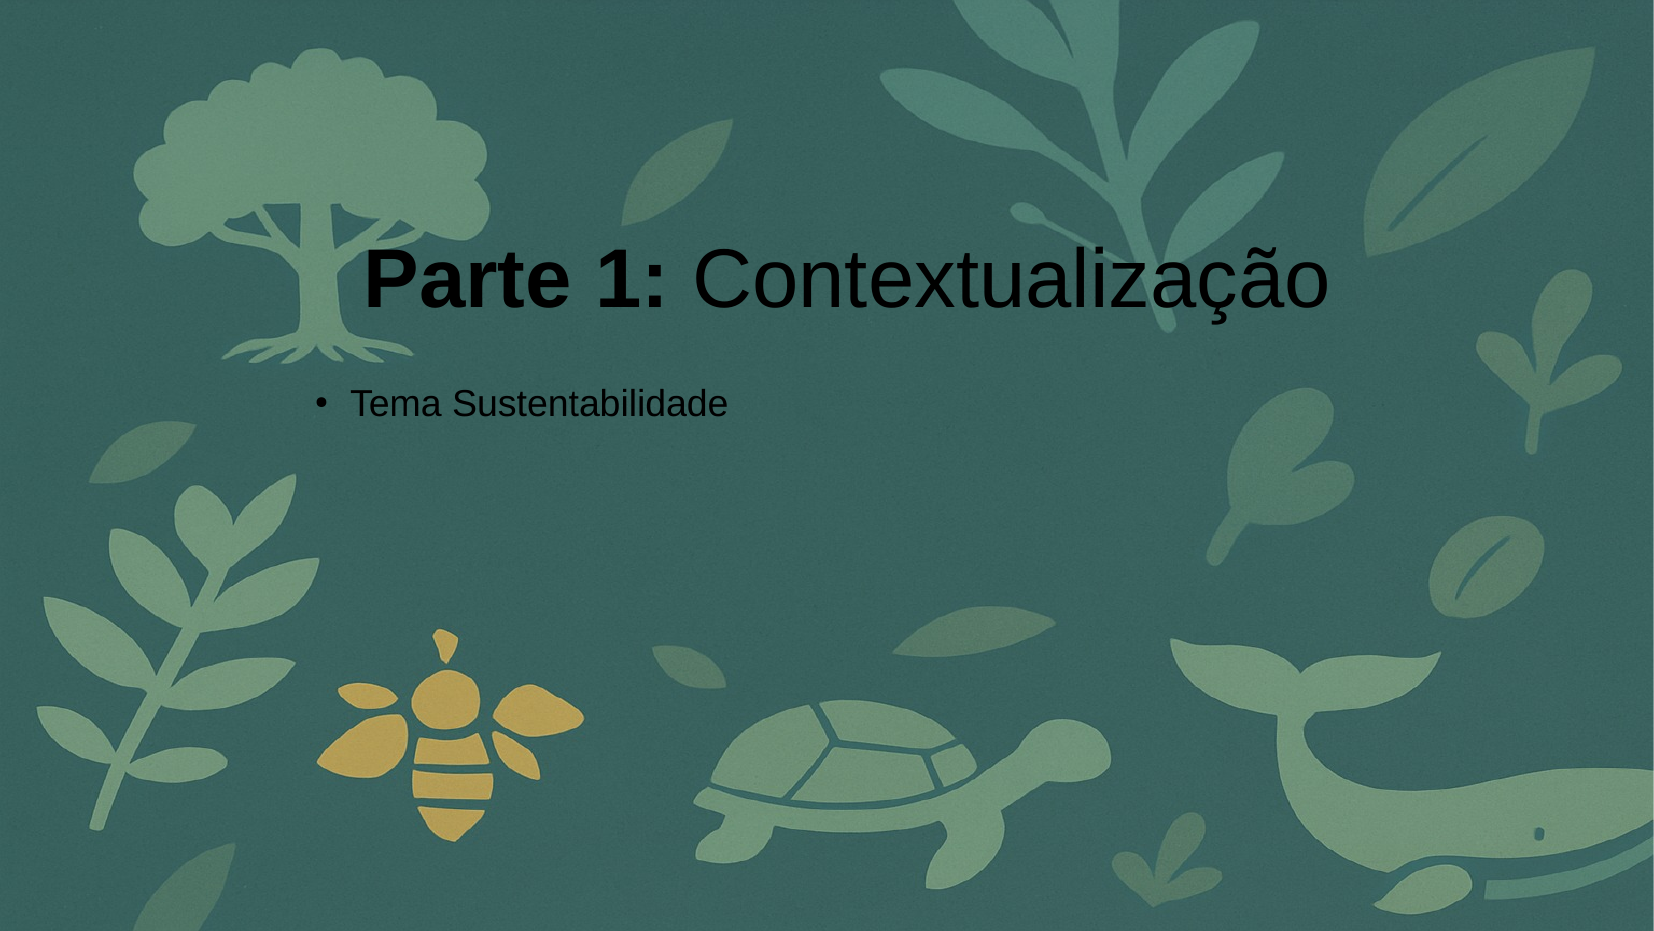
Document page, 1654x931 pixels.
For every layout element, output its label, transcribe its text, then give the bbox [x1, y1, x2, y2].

text_box Tema Sustentabilidade [300, 375, 826, 676]
subtitle Parte 1: Contextualização [157, 150, 1538, 409]
picture [0, 0, 1654, 931]
